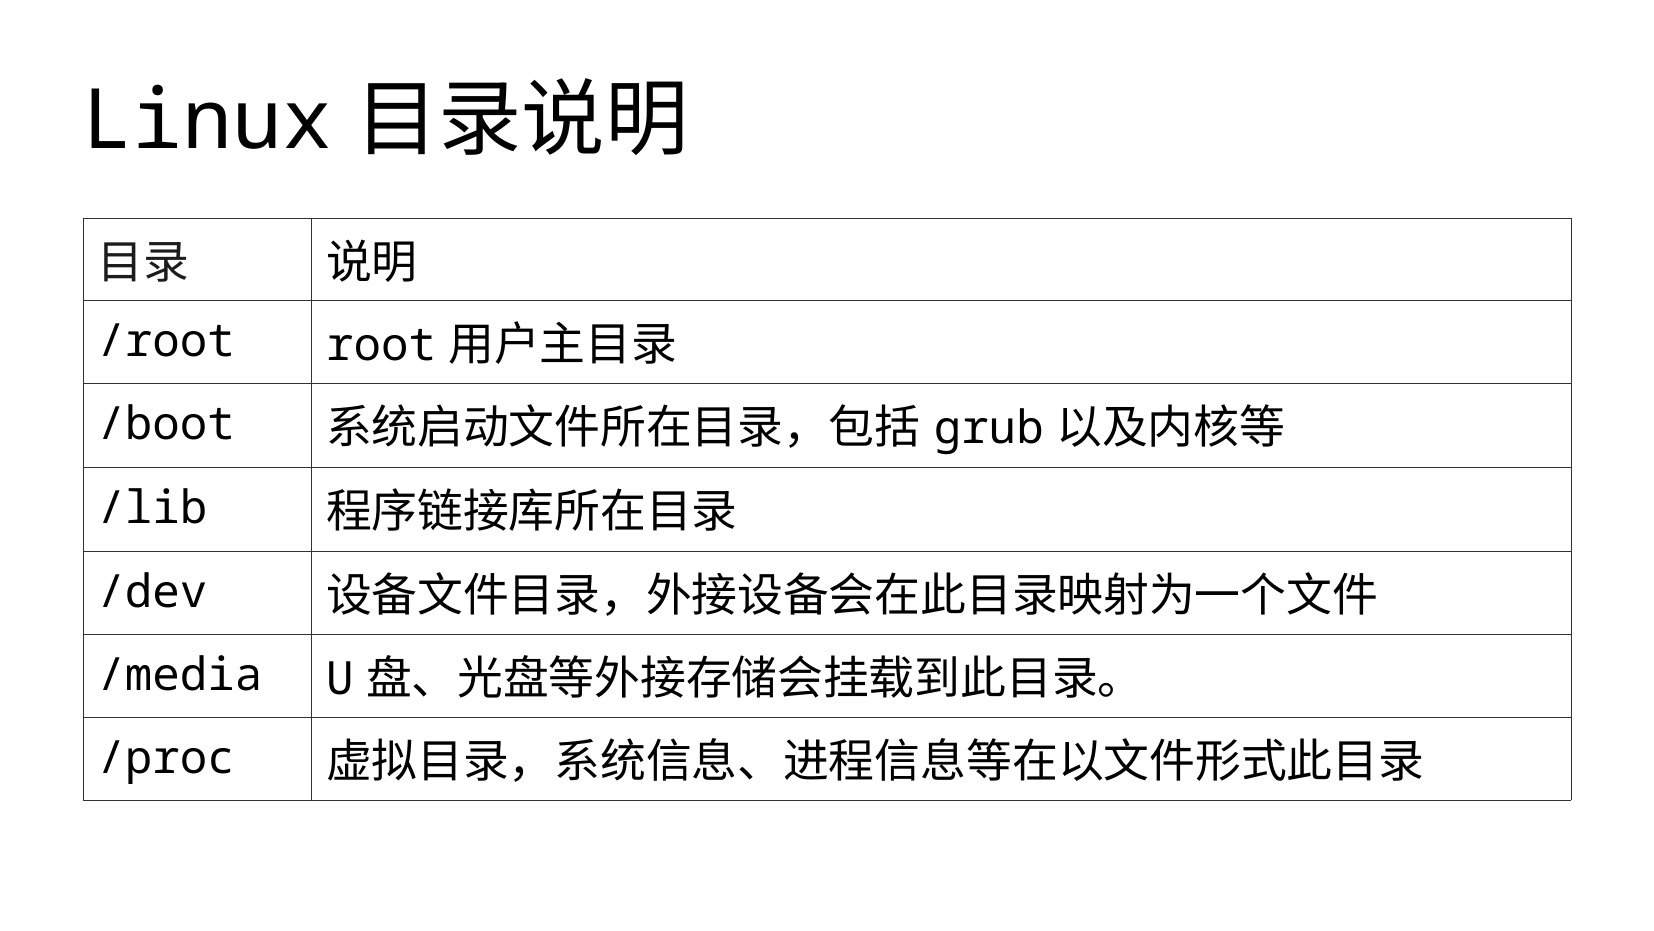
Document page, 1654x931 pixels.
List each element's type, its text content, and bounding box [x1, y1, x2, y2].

table_cell /dev [84, 552, 311, 634]
table_cell 设备文件目录，外接设备会在此目录映射为一个文件 [312, 552, 1571, 634]
table_cell /boot [84, 384, 311, 467]
table_cell U盘、光盘等外接存储会挂载到此目录。 [312, 635, 1571, 717]
table_cell 虚拟目录，系统信息、进程信息等在以文件形式此目录 [312, 718, 1571, 800]
title Linux目录说明 [82, 37, 1571, 189]
table_cell 系统启动文件所在目录，包括grub以及内核等 [312, 384, 1571, 467]
table_cell 程序链接库所在目录 [312, 468, 1571, 551]
table_cell /lib [84, 468, 311, 551]
table_cell /proc [84, 718, 311, 800]
table_cell /root [84, 301, 311, 383]
table_header 说明 [312, 219, 1571, 300]
table_cell root用户主目录 [312, 301, 1571, 383]
table_header 目录 [84, 219, 311, 300]
table_cell /media [84, 635, 311, 717]
